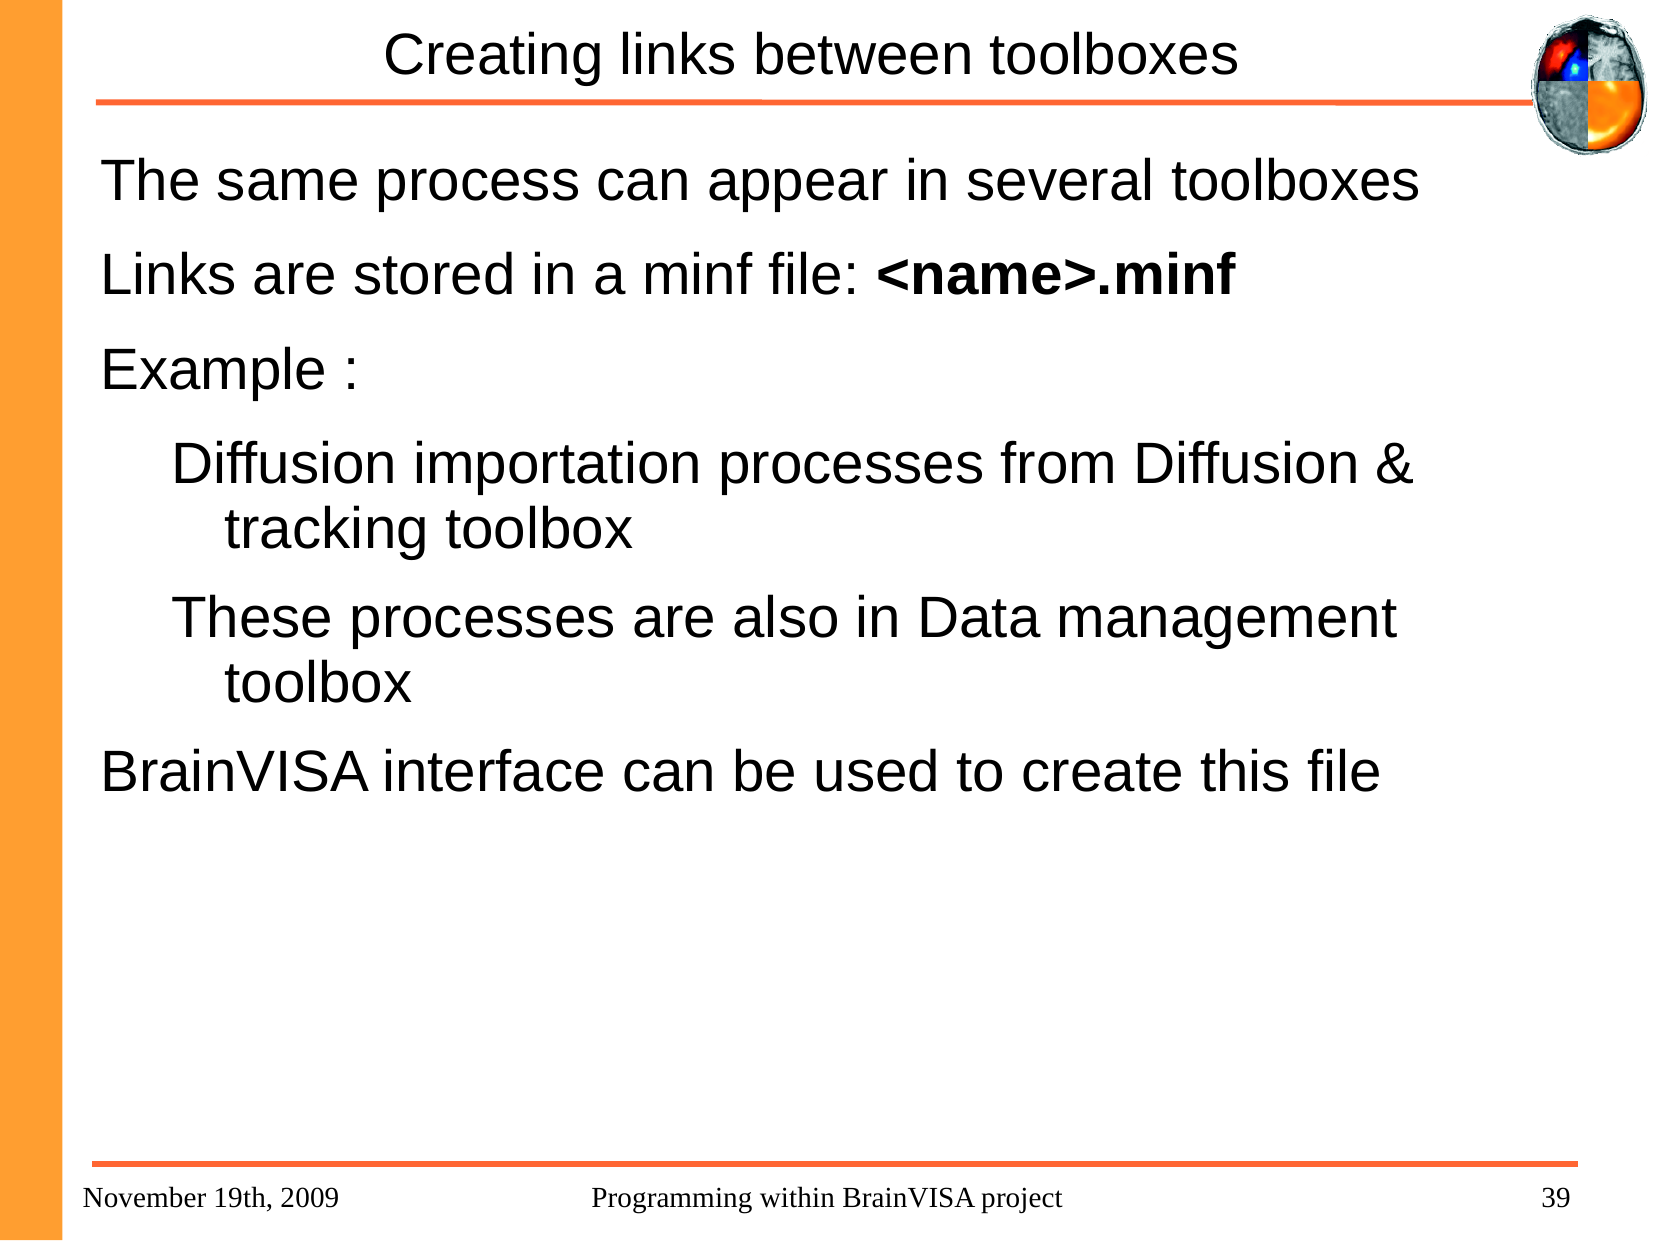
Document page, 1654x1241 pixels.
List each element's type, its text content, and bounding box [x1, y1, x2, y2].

picture [1530, 14, 1649, 157]
title Creating links between toolboxes [88, 21, 1536, 87]
list The same process can appear in several toolboxes Links are stored in a minf file: <name>.minf Example : Diffusion importation processes from Diffusion & tracking toolbox These processes are also in Data management toolbox BrainVISA interface can be used to create this file [82, 147, 1571, 967]
